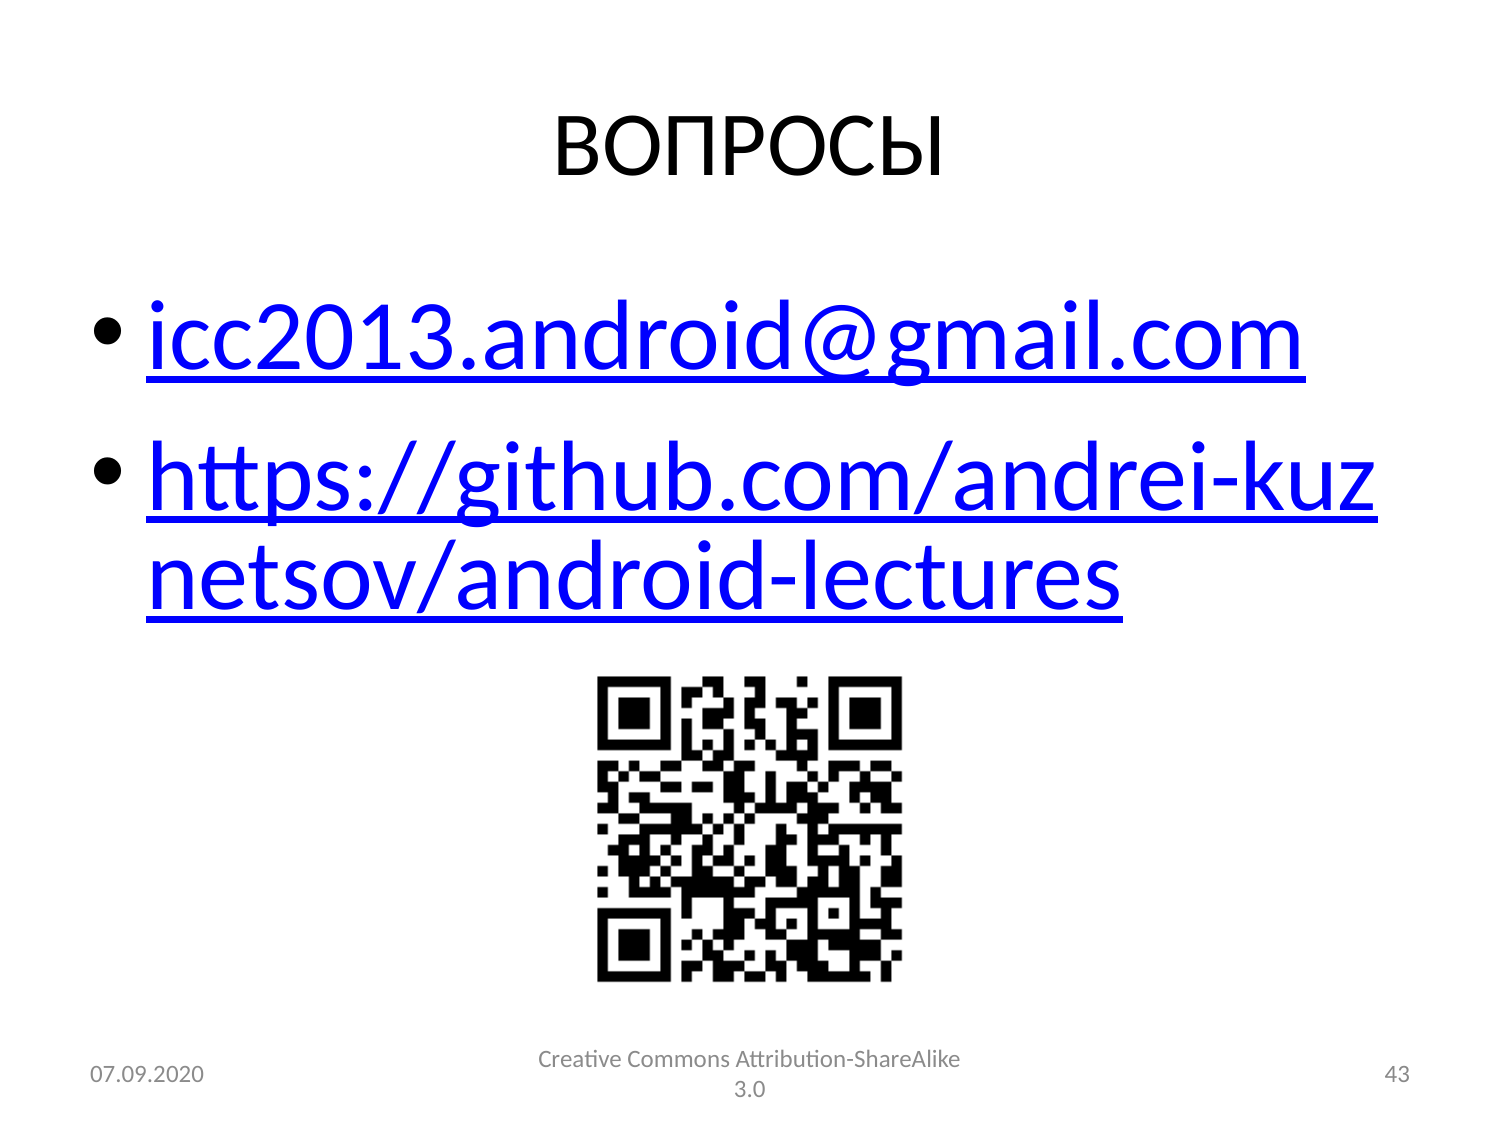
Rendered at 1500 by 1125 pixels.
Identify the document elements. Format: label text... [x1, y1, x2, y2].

title ВОПРОСЫ [75, 45, 1425, 233]
slide_number <number> [1074, 1042, 1425, 1103]
list icc2013.android@gmail.com https://github.com/andrei-kuznetsov/android-lectures [75, 262, 1425, 1005]
picture [575, 654, 925, 1005]
footer Creative Commons Attribution-ShareAlike 3.0 [512, 1042, 988, 1103]
